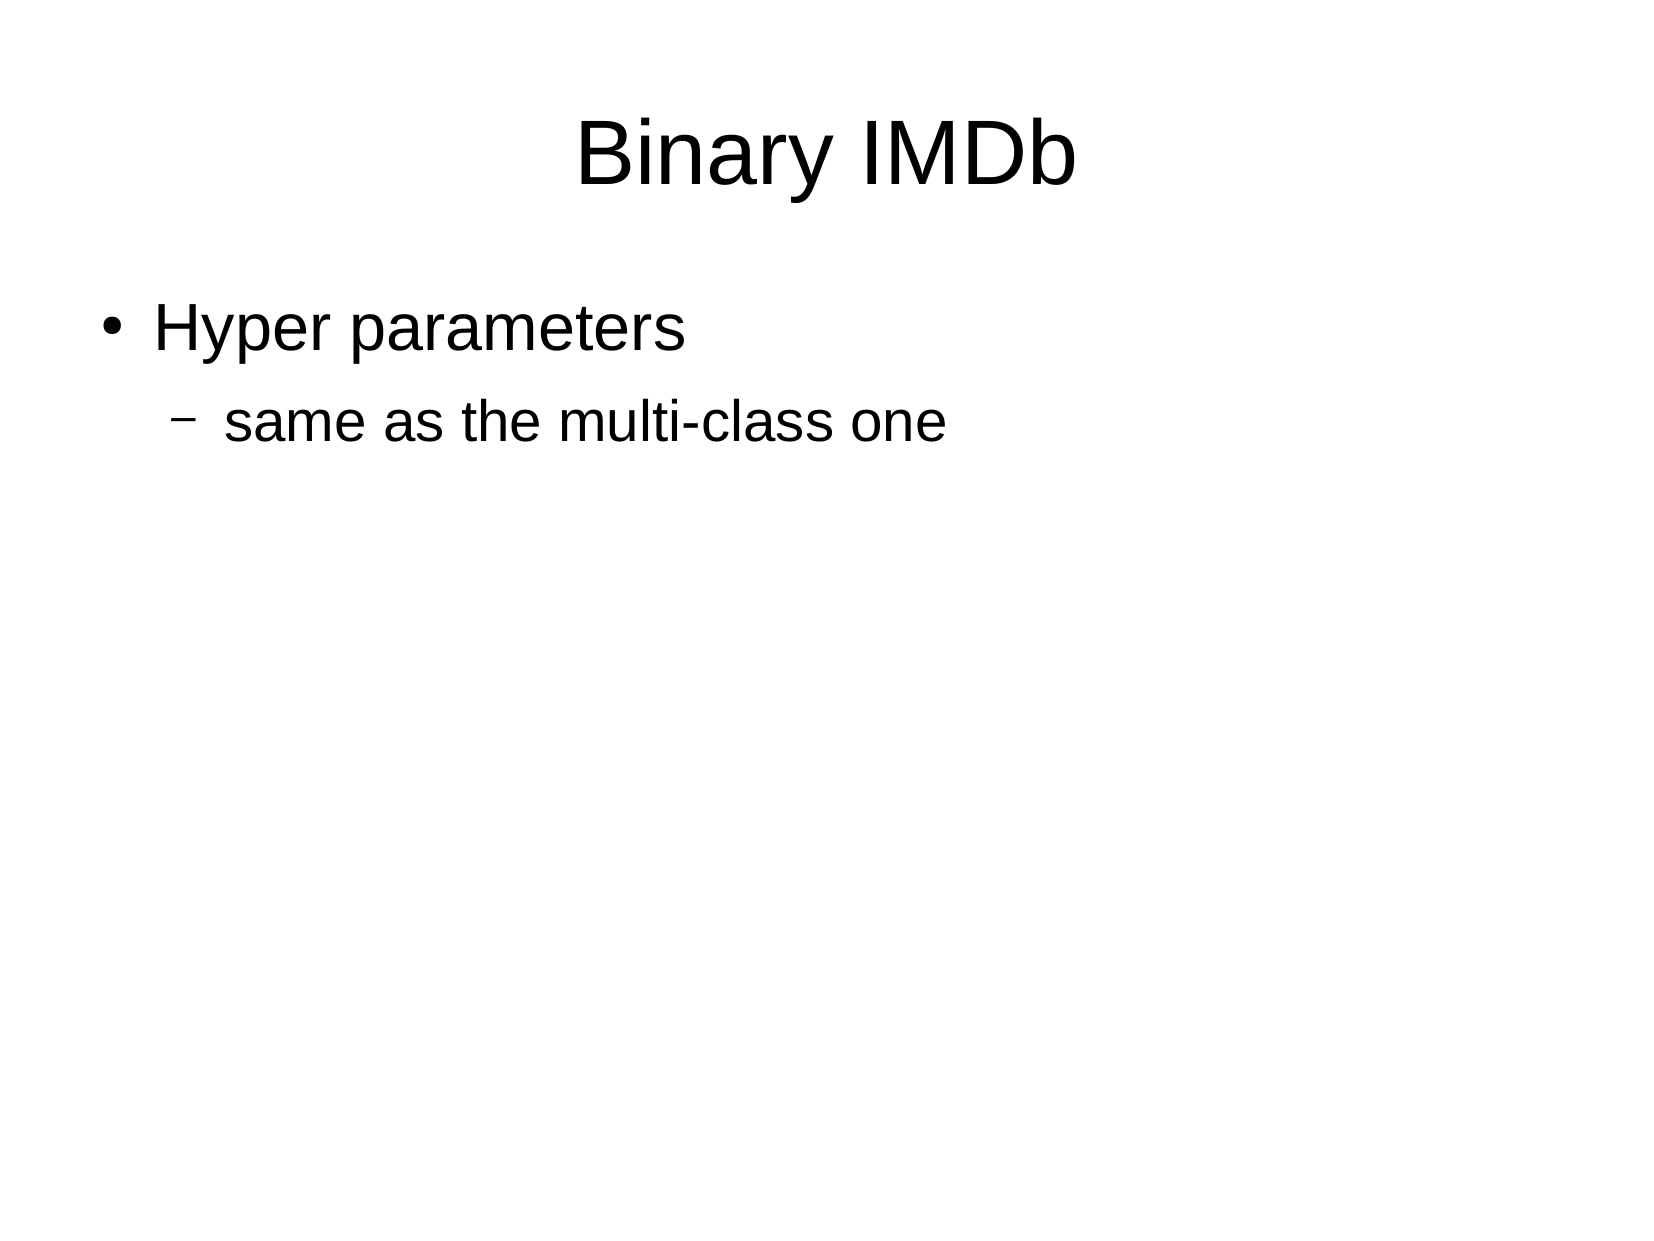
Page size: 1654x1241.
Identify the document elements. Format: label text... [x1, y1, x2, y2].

list Hyper parameters same as the multi-class one [82, 290, 1571, 1010]
title Binary IMDb [82, 49, 1571, 257]
